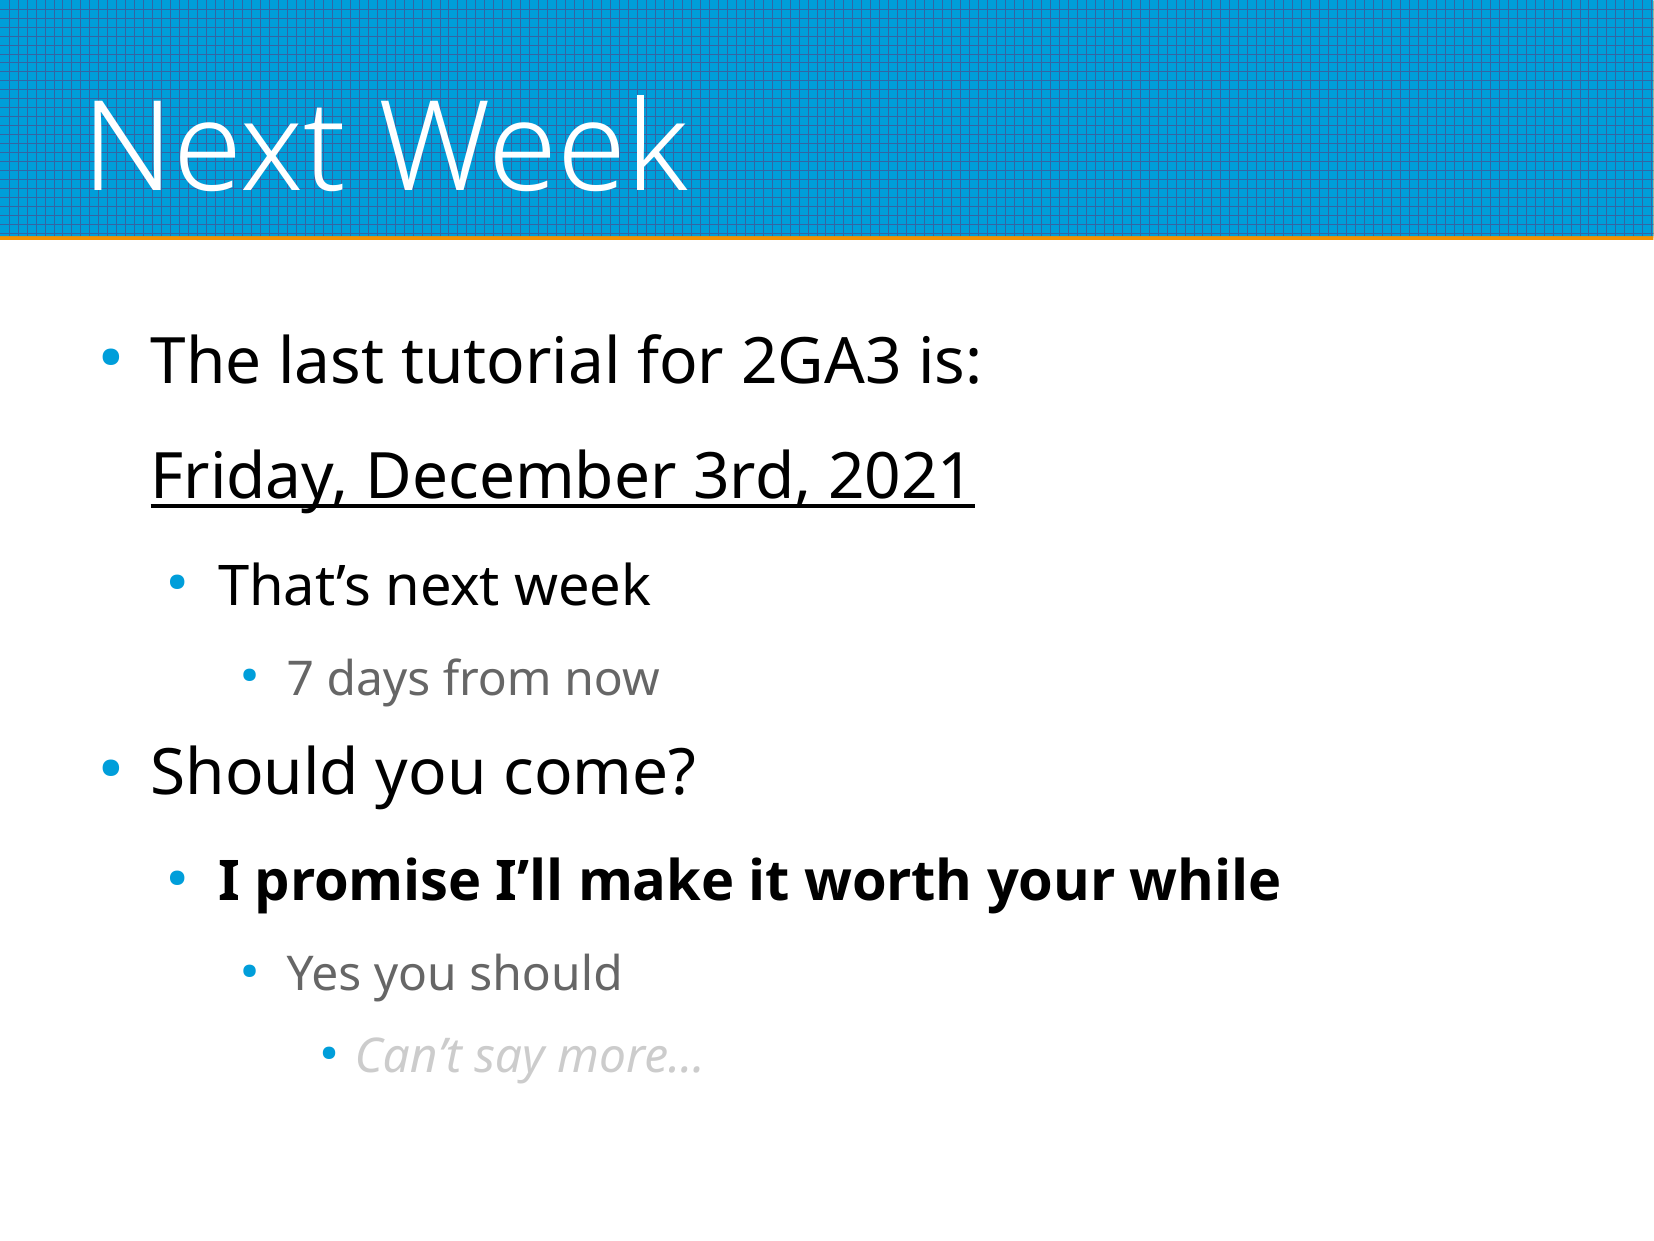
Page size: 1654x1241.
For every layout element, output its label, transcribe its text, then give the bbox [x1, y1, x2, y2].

list The last tutorial for 2GA3 is: Friday, December 3rd, 2021 That’s next week 7 days from now Should you come? I promise I’ll make it worth your while Yes you should Can’t say more... [82, 314, 1563, 1093]
title Next Week [82, 19, 1571, 227]
